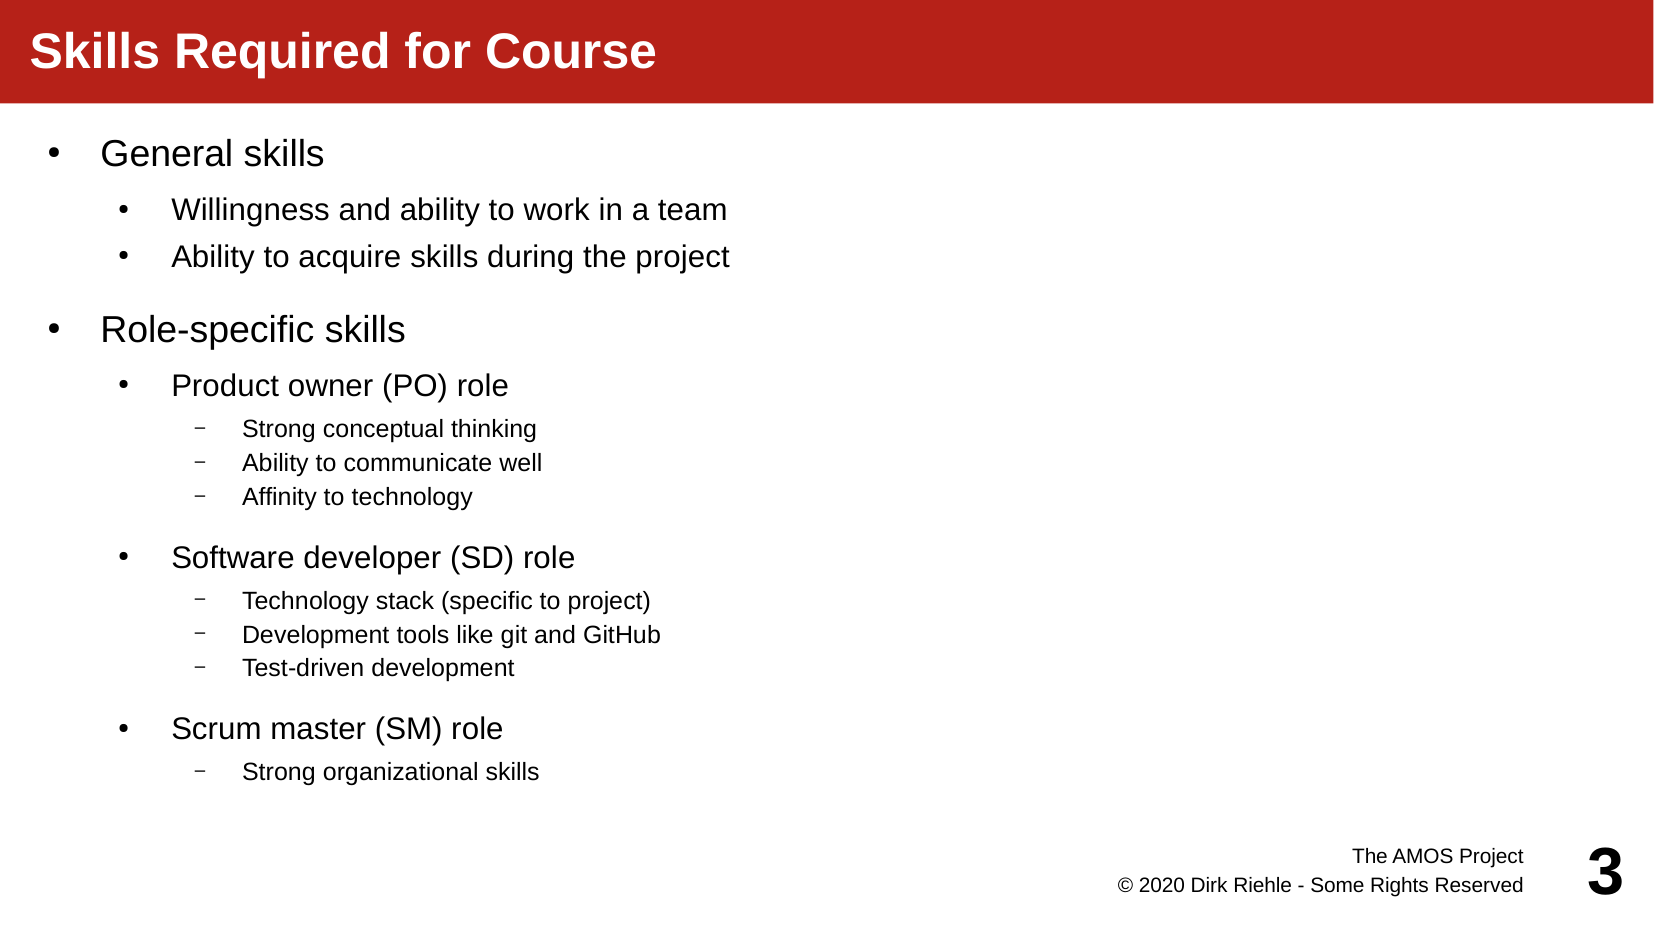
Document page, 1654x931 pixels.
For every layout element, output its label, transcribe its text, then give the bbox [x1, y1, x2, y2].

list General skills Willingness and ability to work in a team Ability to acquire skills during the project Role-specific skills Product owner (PO) role Strong conceptual thinking Ability to communicate well Affinity to technology Software developer (SD) role Technology stack (specific to project) Development tools like git and GitHub Test-driven development Scrum master (SM) role Strong organizational skills [29, 132, 1625, 798]
title Skills Required for Course [0, 0, 1654, 104]
